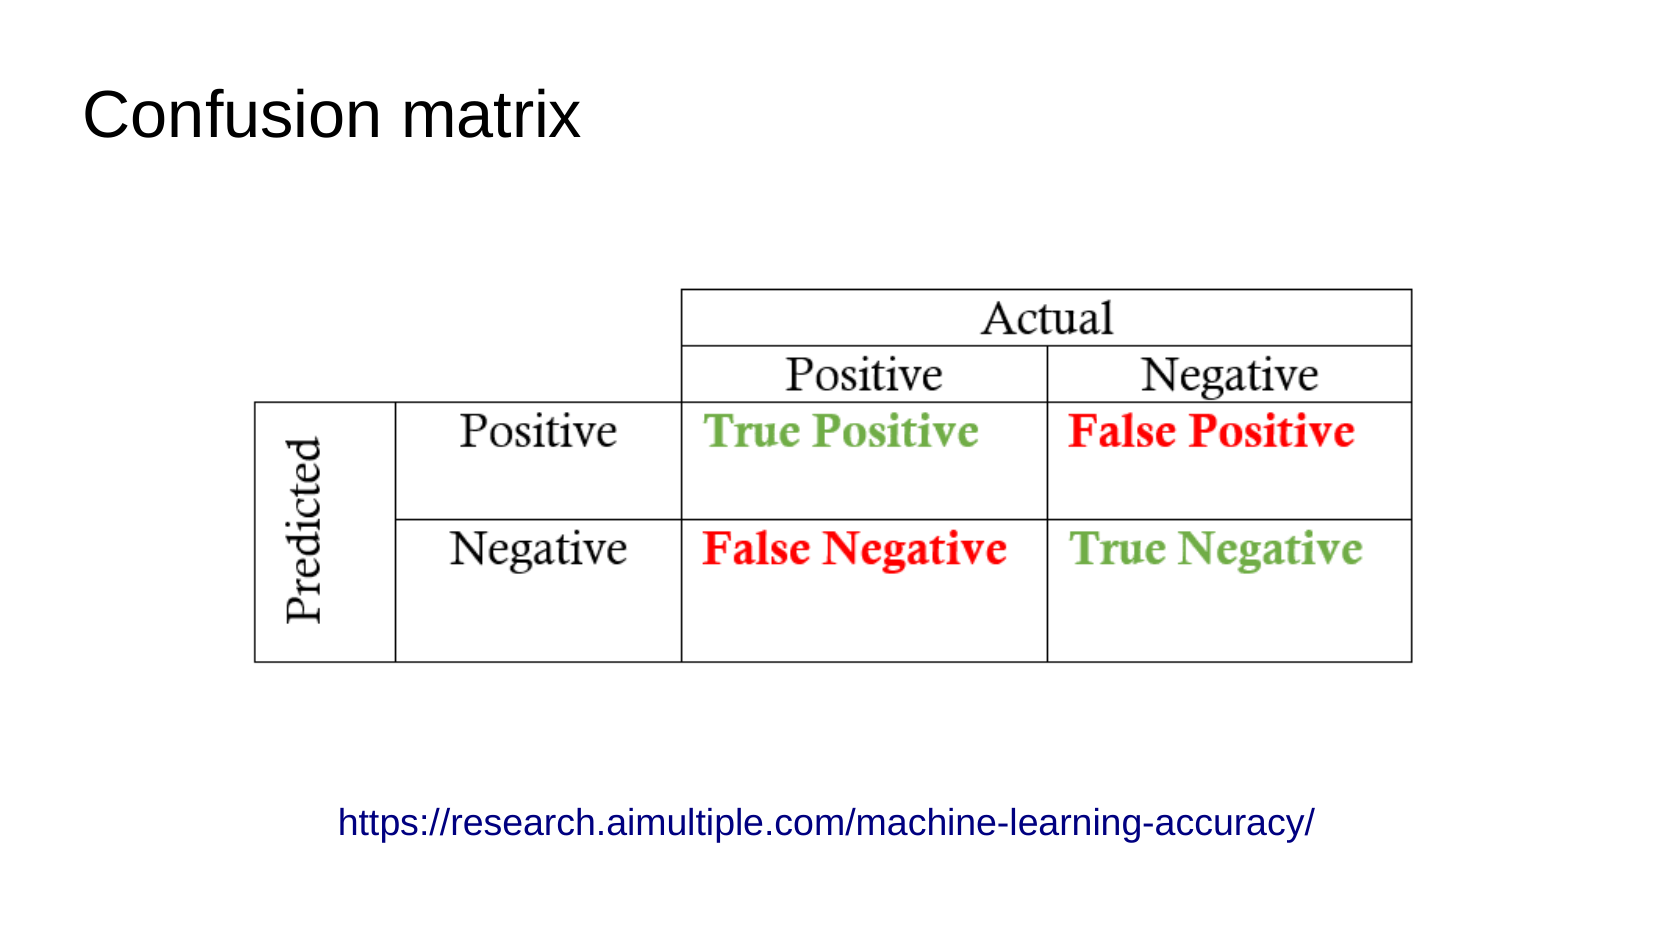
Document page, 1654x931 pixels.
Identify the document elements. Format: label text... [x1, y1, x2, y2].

picture [209, 242, 1455, 696]
text_box https://research.aimultiple.com/machine-learning-accuracy/ [323, 794, 1331, 852]
title Confusion matrix [82, 37, 1571, 193]
